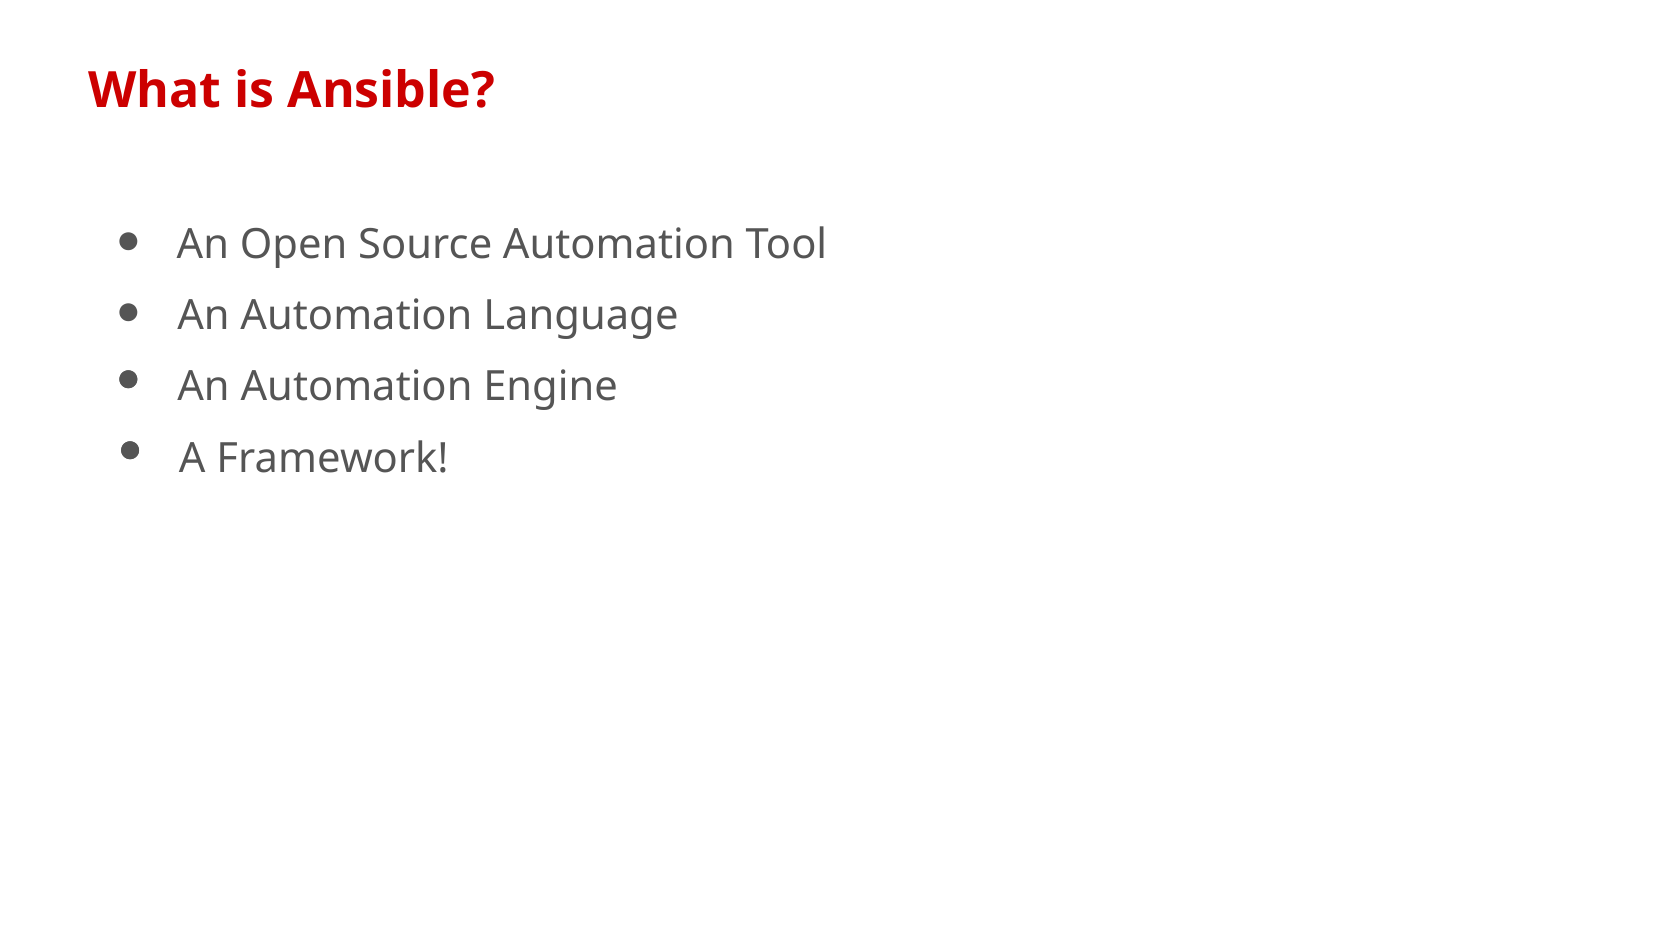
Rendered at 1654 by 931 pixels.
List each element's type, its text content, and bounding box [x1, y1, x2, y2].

text_box ● [115, 216, 149, 272]
text_box ● [115, 353, 149, 409]
text_box [73, 44, 1585, 931]
text_box An Automation Engine [177, 355, 591, 414]
text_box An Open Source Automation Tool [176, 214, 794, 272]
text_box A Framework! [178, 427, 437, 485]
text_box ● [115, 287, 149, 343]
text_box What is Ansible? [88, 54, 537, 136]
text_box ● [117, 425, 151, 481]
text_box An Automation Language [177, 285, 647, 343]
